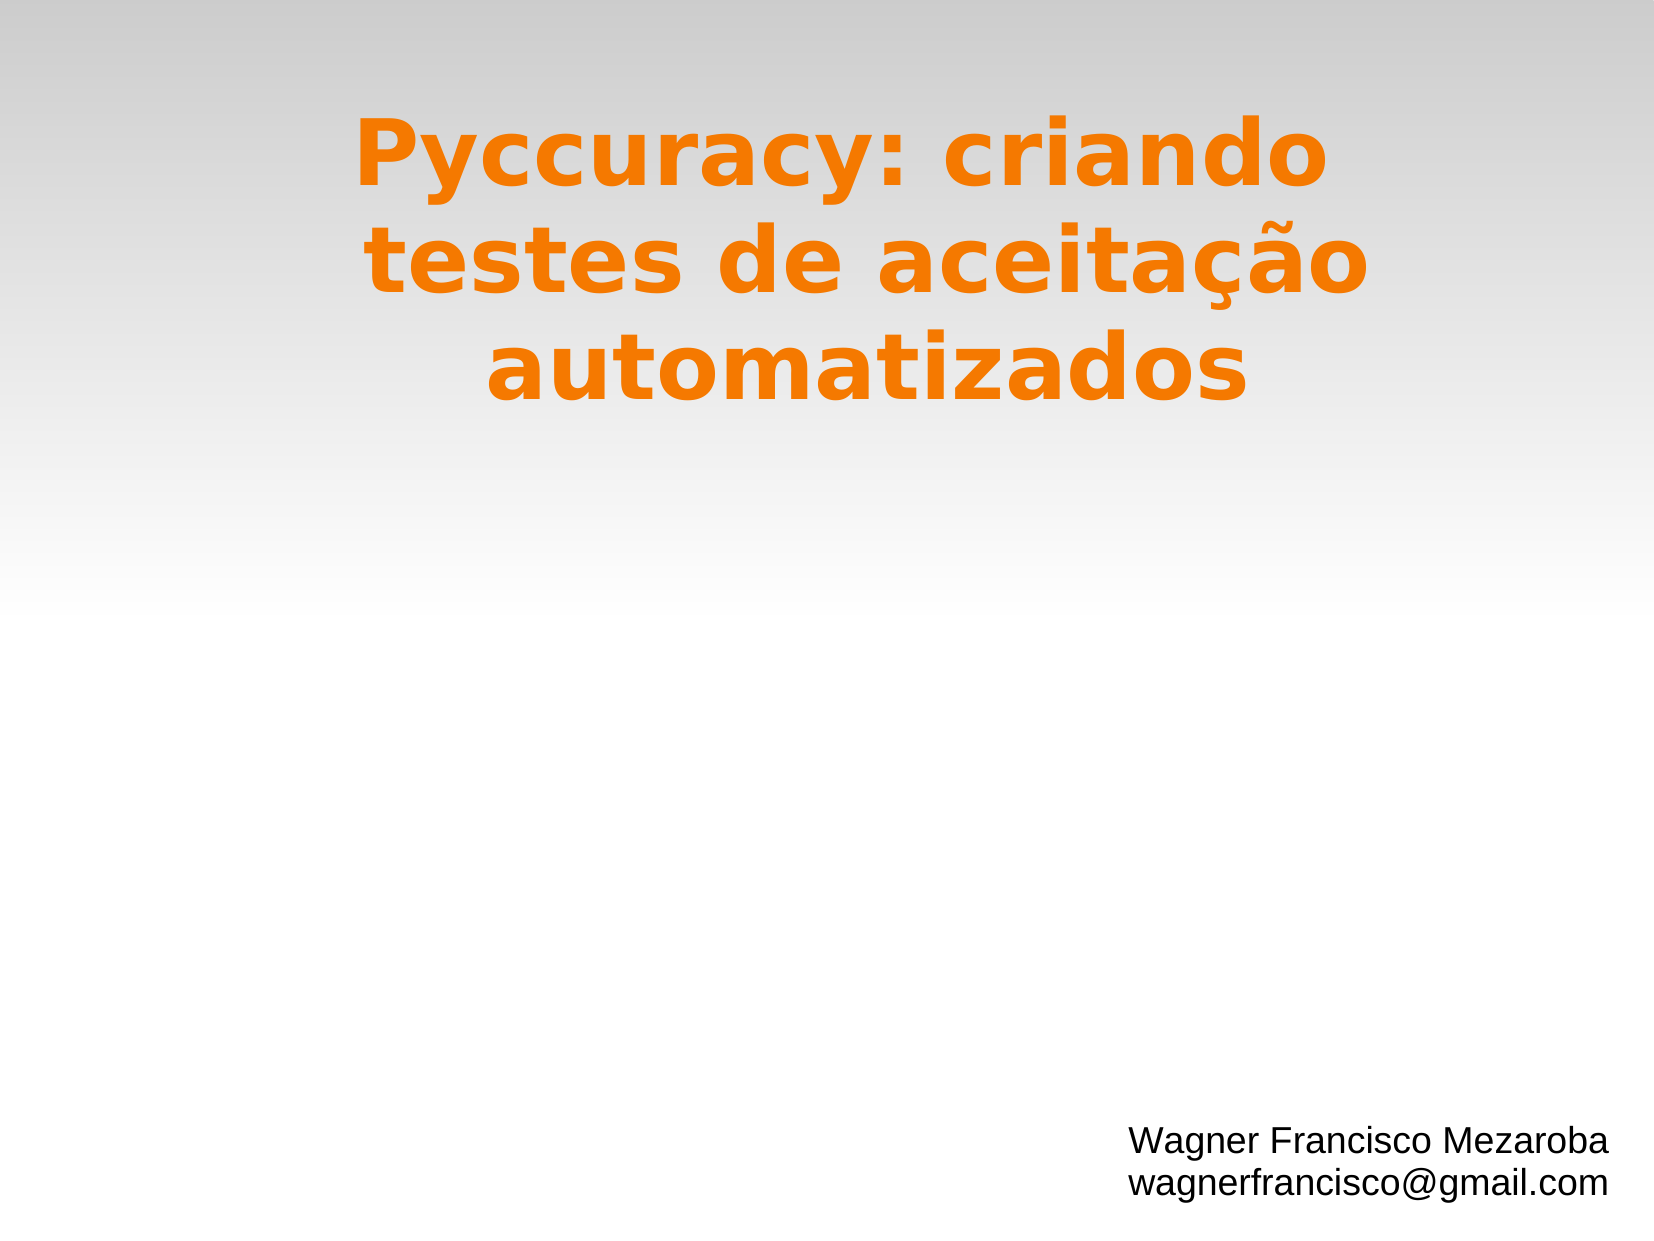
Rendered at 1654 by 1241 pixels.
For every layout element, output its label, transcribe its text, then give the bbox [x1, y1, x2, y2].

text_box Wagner Francisco Mezaroba wagnerfrancisco@gmail.com [1113, 1111, 1625, 1211]
title Pyccuracy: criando testes de aceitação automatizados [88, 100, 1577, 422]
